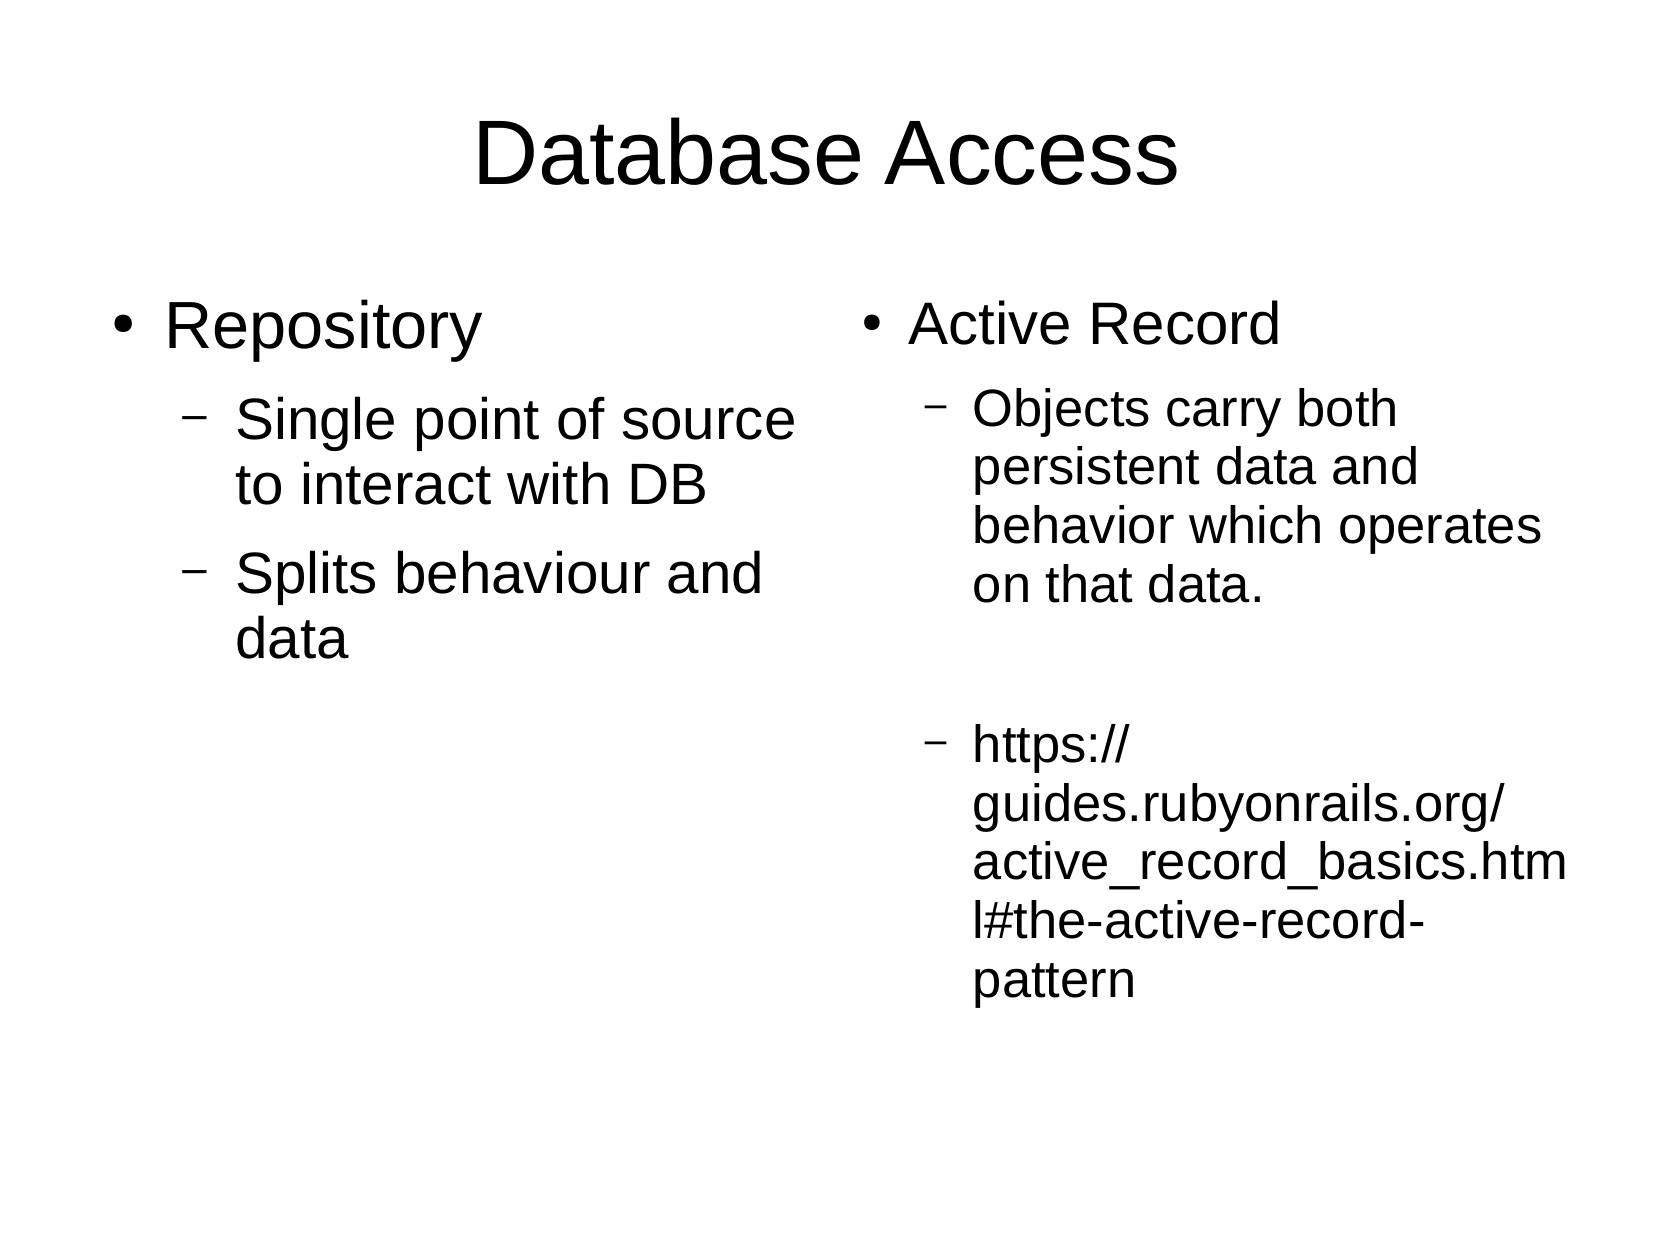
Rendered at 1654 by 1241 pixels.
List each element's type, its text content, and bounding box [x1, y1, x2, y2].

list Active Record Objects carry both persistent data and behavior which operates on that data. https://guides.rubyonrails.org/active_record_basics.html#the-active-record-pattern [845, 290, 1572, 1010]
list Repository Single point of source to interact with DB Splits behaviour and data [93, 288, 820, 1008]
title Database Access [82, 49, 1571, 257]
